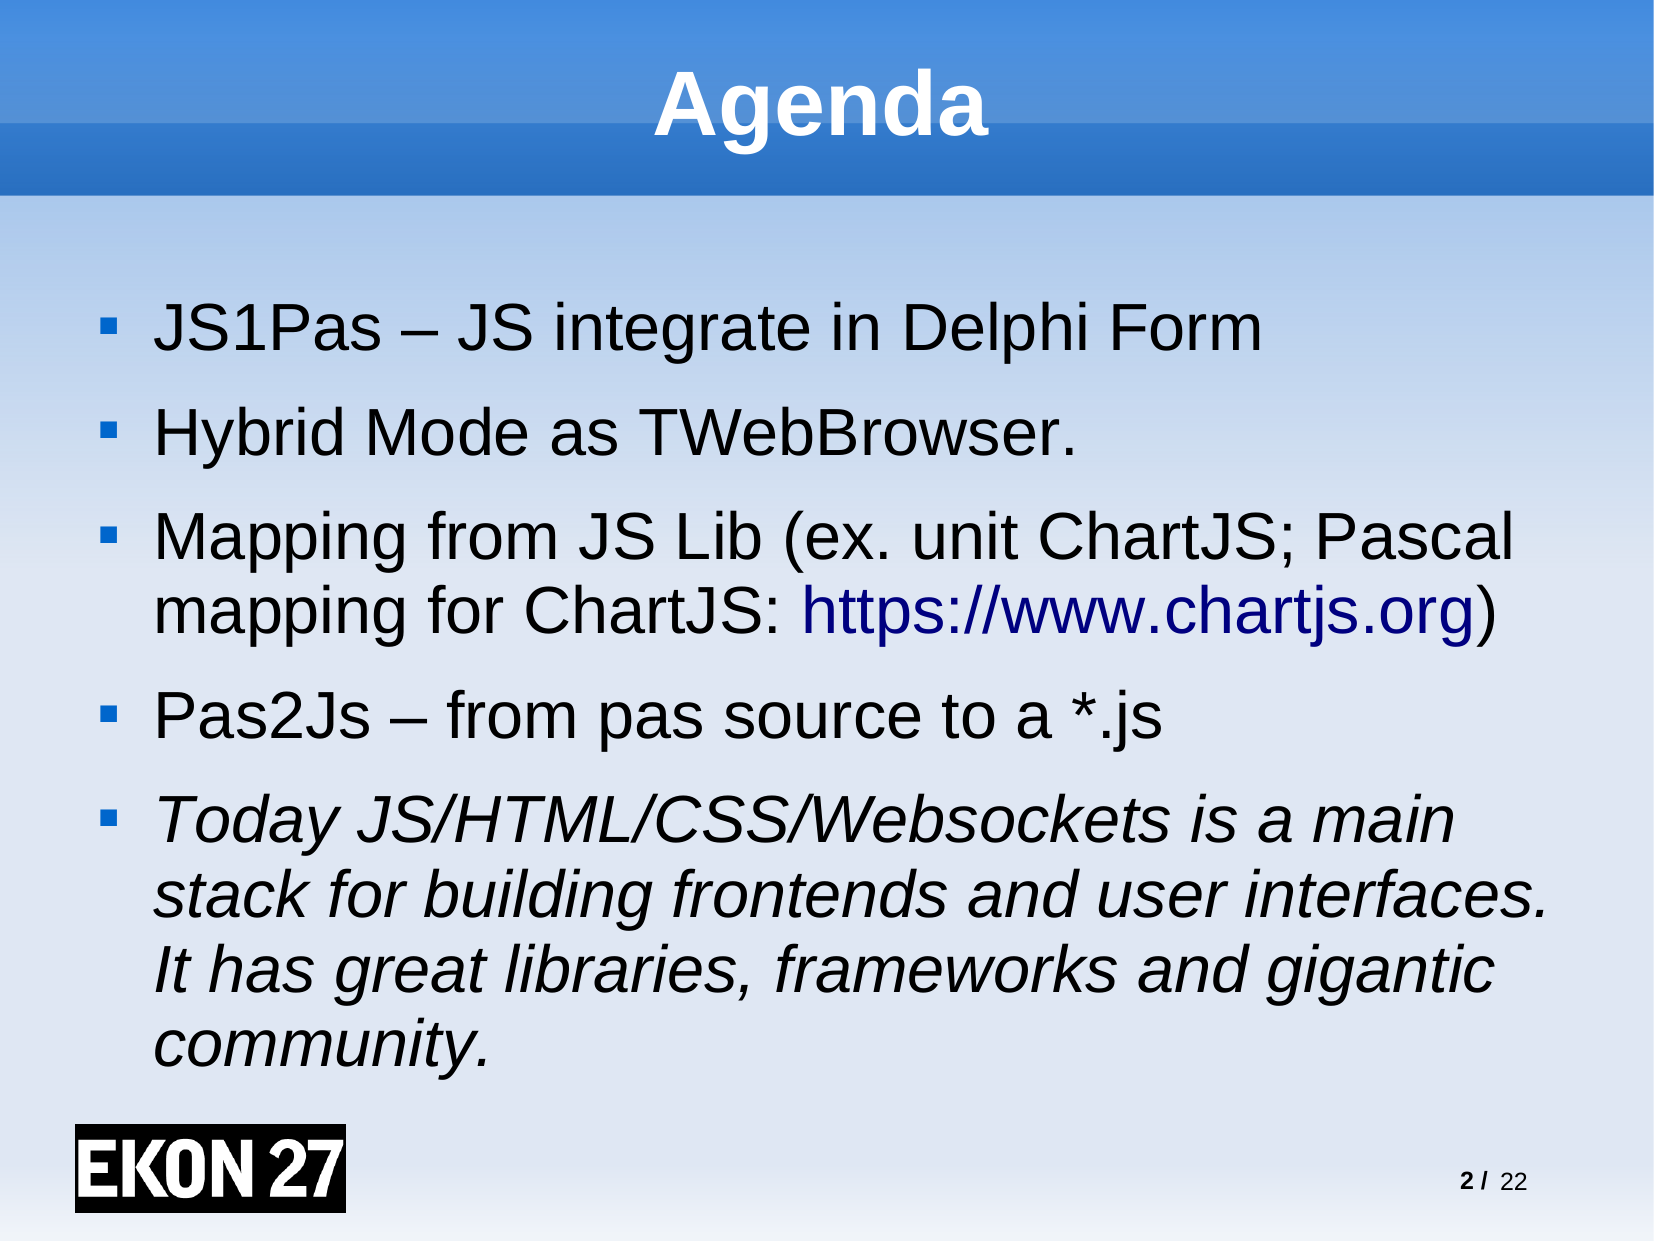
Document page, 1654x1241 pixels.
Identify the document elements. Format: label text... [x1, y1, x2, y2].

list JS1Pas – JS integrate in Delphi Form Hybrid Mode as TWebBrowser. Mapping from JS Lib (ex. unit ChartJS; Pascal mapping for ChartJS: https://www.chartjs.org) Pas2Js – from pas source to a *.js Today JS/HTML/CSS/Websockets is a main stack for building frontends and user interfaces. It has great libraries, frameworks and gigantic community. [82, 290, 1571, 1109]
title Agenda [76, 0, 1565, 208]
picture [0, 0, 1654, 1241]
